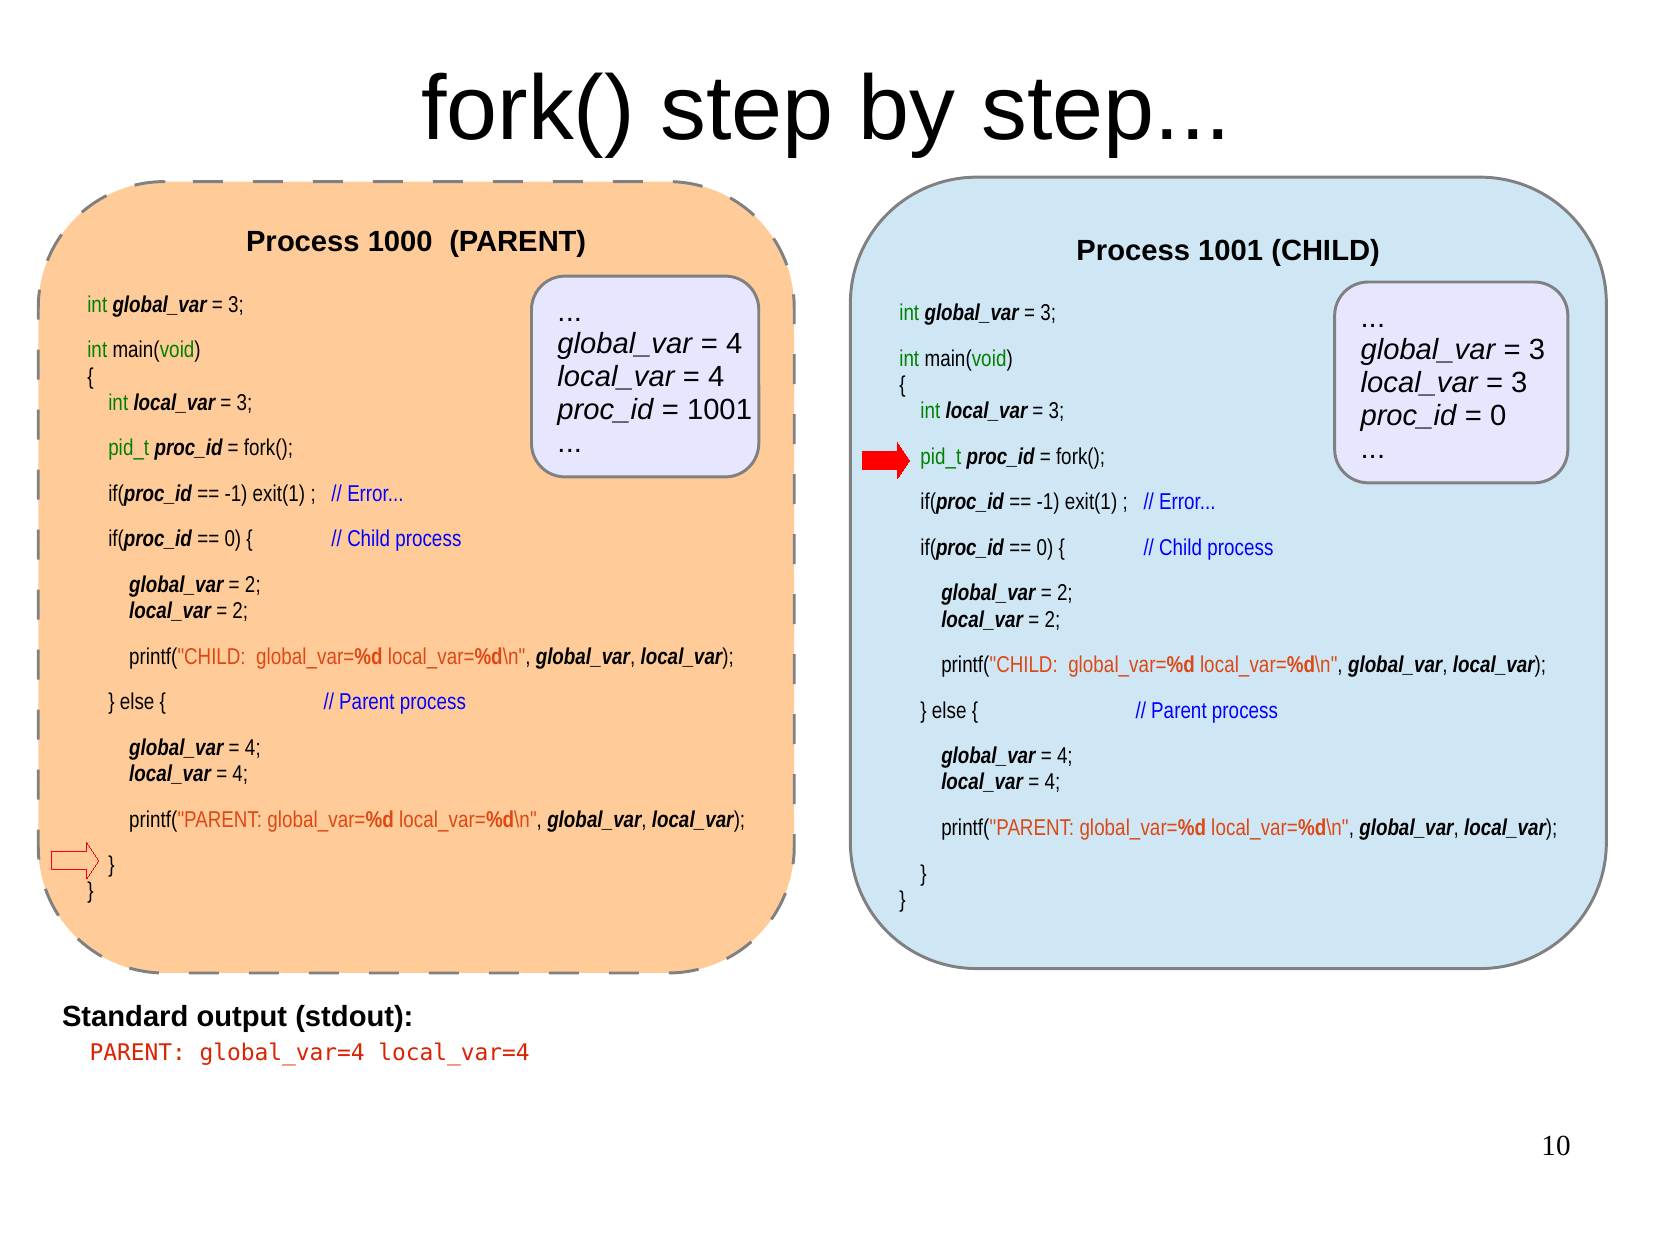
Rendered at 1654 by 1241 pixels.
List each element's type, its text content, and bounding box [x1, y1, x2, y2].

text_box Process 1001 (CHILD) int global_var = 3; int main(void) { int local_var = 3; pid_t proc_id = fork(); if(proc_id == -1) exit(1) ; // Error... if(proc_id == 0) { // Child process global_var = 2; local_var = 2; printf("CHILD: global_var=%d local_var=%d\n", global_var, local_var); } else { // Parent process global_var = 4; local_var = 4; printf("PARENT: global_var=%d local_var=%d\n", global_var, local_var); } } [850, 177, 1607, 969]
title fork() step by step... [82, 49, 1571, 166]
text_box [862, 442, 910, 479]
text_box ... global_var = 3 local_var = 3 proc_id = 0 ... [1334, 281, 1568, 483]
text_box ... global_var = 4 local_var = 4 proc_id = 1001 ... [531, 276, 759, 477]
text_box Process 1000 (PARENT) int global_var = 3; int main(void) { int local_var = 3; pid_t proc_id = fork(); if(proc_id == -1) exit(1) ; // Error... if(proc_id == 0) { // Child process global_var = 2; local_var = 2; printf("CHILD: global_var=%d local_var=%d\n", global_var, local_var); } else { // Parent process global_var = 4; local_var = 4; printf("PARENT: global_var=%d local_var=%d\n", global_var, local_var); } } [38, 181, 795, 973]
text_box Standard output (stdout): PARENT: global_var=4 local_var=4 [47, 992, 1619, 1193]
